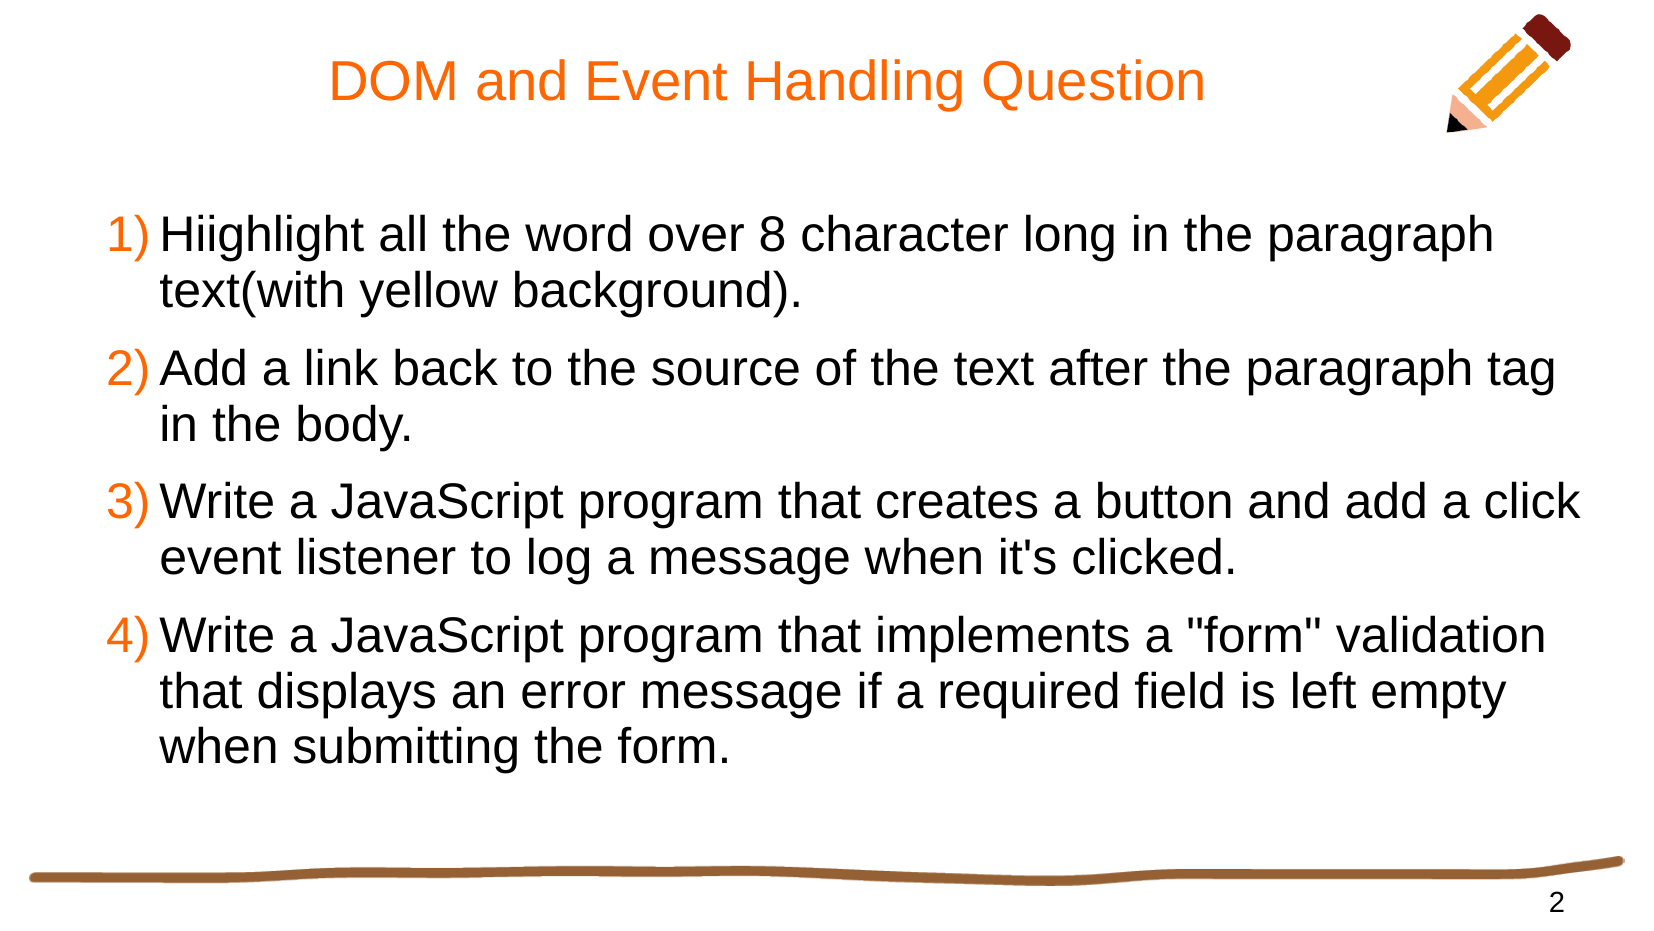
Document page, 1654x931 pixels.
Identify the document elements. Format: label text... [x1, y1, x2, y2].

picture [29, 856, 1625, 886]
picture [1446, 14, 1571, 133]
title DOM and Event Handling Question [88, 29, 1447, 133]
list Hiighlight all the word over 8 character long in the paragraph text(with yellow background). Add a link back to the source of the text after the paragraph tag in the body. Write a JavaScript program that creates a button and add a click event listener to log a message when it's clicked. Write a JavaScript program that implements a "form" validation that displays an error message if a required field is left empty when submitting the form. [88, 206, 1595, 857]
